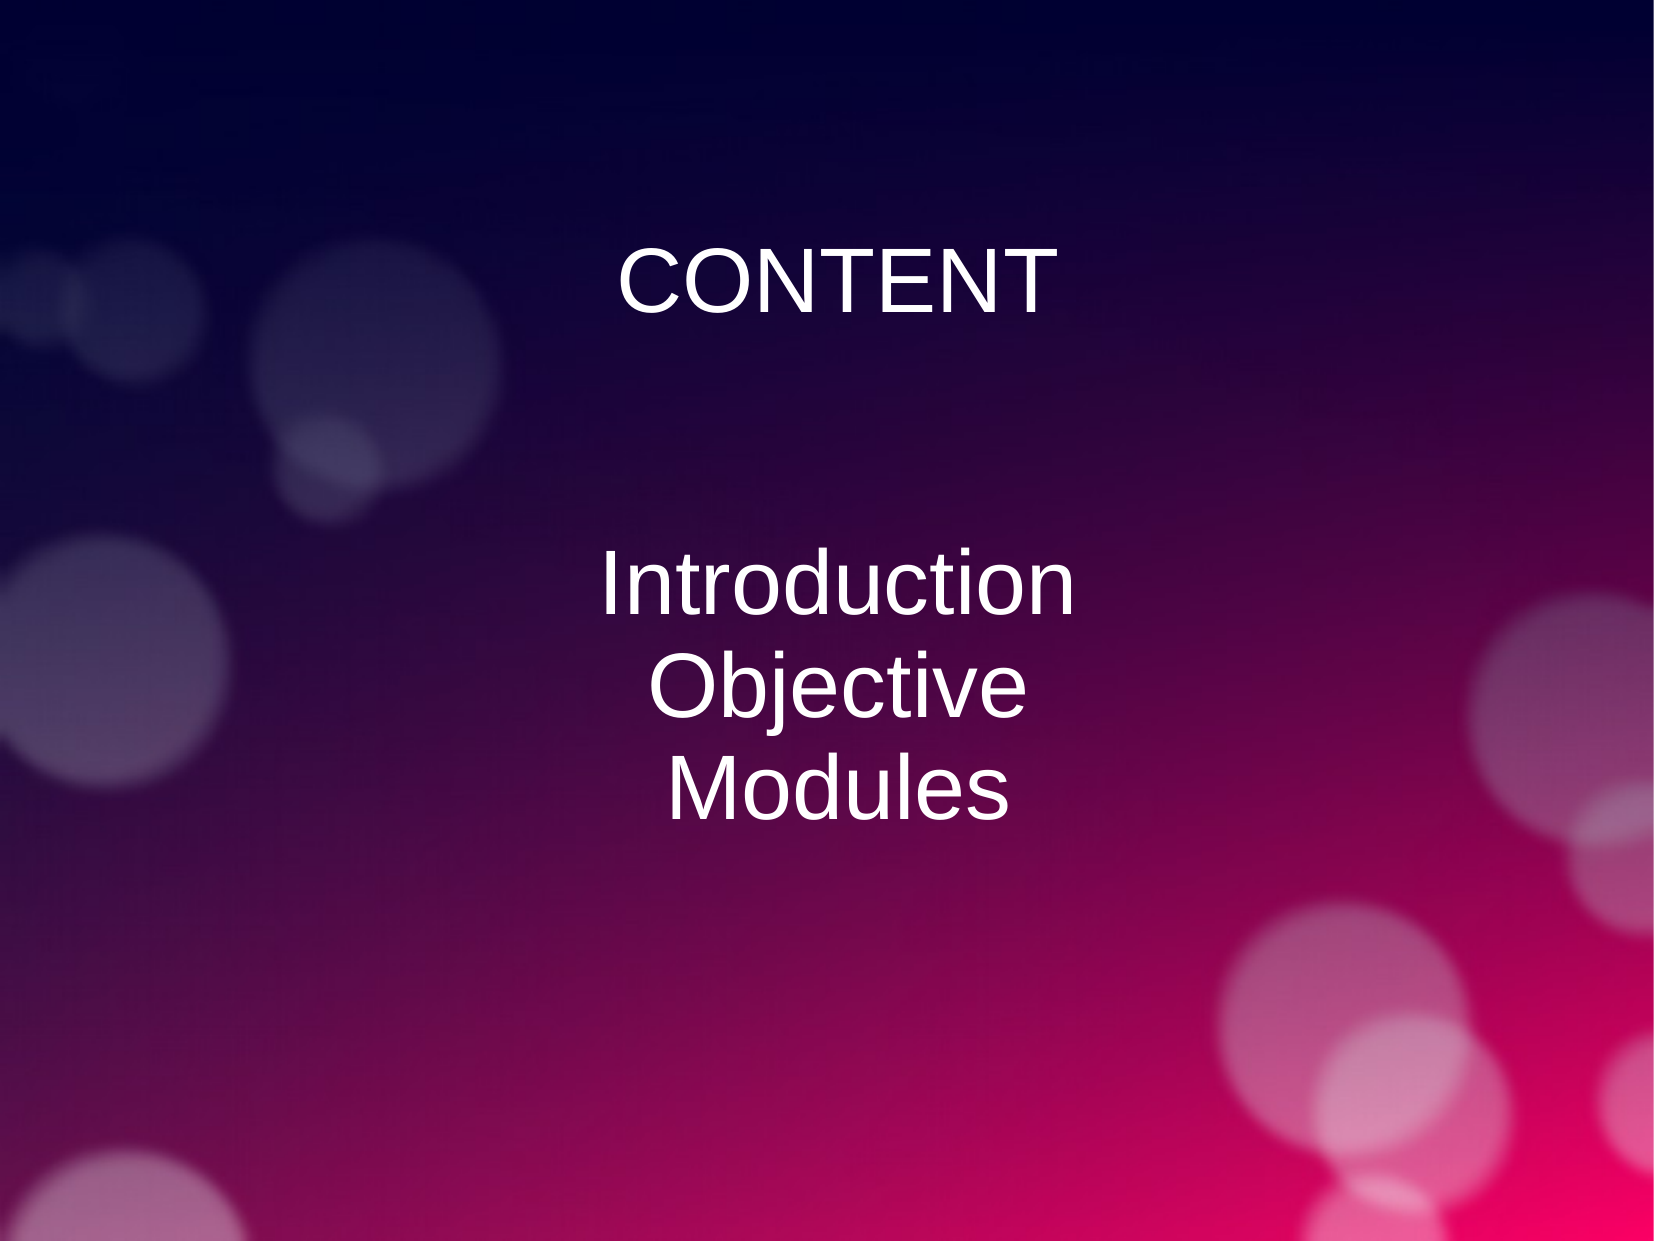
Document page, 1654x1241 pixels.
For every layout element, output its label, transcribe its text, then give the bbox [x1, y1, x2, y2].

title Introduction Objective Modules [94, 531, 1583, 840]
title CONTENT [106, 177, 1595, 385]
picture [0, 0, 1654, 1241]
